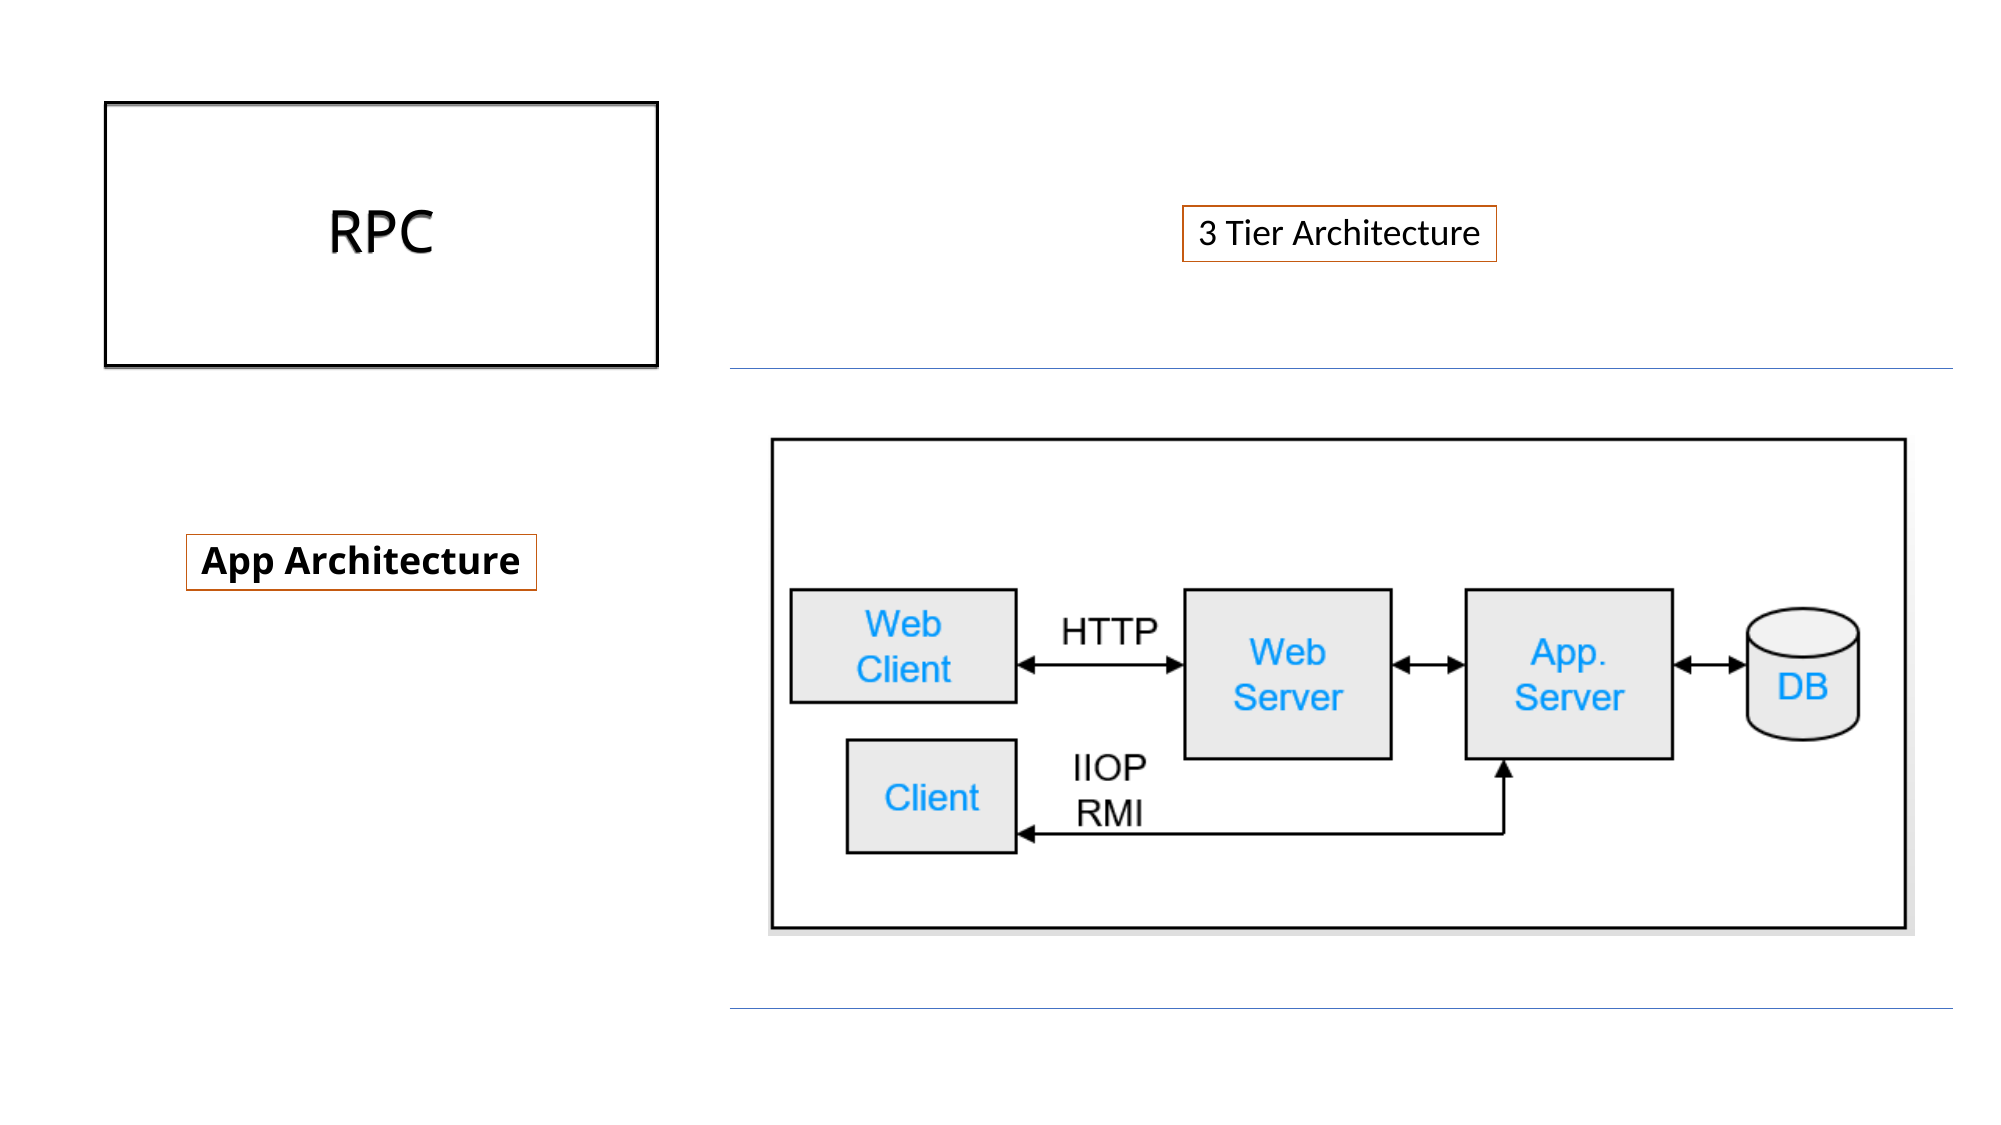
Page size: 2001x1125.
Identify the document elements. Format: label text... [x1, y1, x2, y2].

title RPC [105, 102, 658, 366]
text_box App Architecture [186, 535, 536, 590]
picture [768, 435, 1915, 936]
text_box 3 Tier Architecture [1183, 206, 1496, 262]
